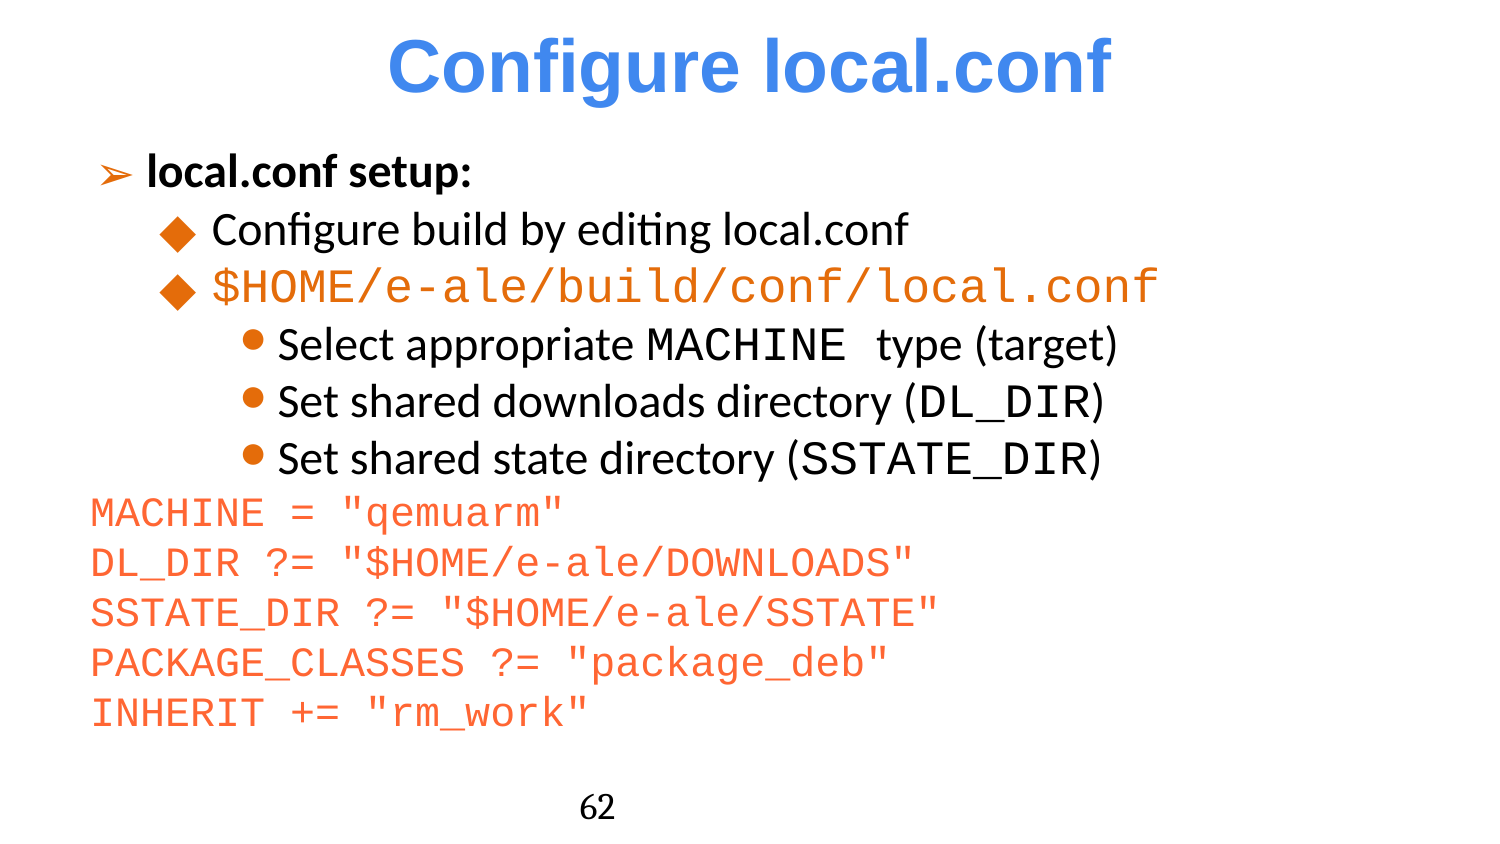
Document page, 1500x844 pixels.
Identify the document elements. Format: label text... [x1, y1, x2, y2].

text_box local.conf setup: Configure build by editing local.conf $HOME/e-ale/build/conf/local.conf Select appropriate MACHINE type (target) Set shared downloads directory (DL_DIR) Set shared state directory (SSTATE_DIR) MACHINE = "qemuarm" DL_DIR ?= "$HOME/e-ale/DOWNLOADS" SSTATE_DIR ?= "$HOME/e-ale/SSTATE" PACKAGE_CLASSES ?= "package_deb" INHERIT += "rm_work" [75, 132, 1458, 804]
text_box Configure local.conf [75, 10, 1425, 115]
text_box <number> [475, 782, 631, 827]
